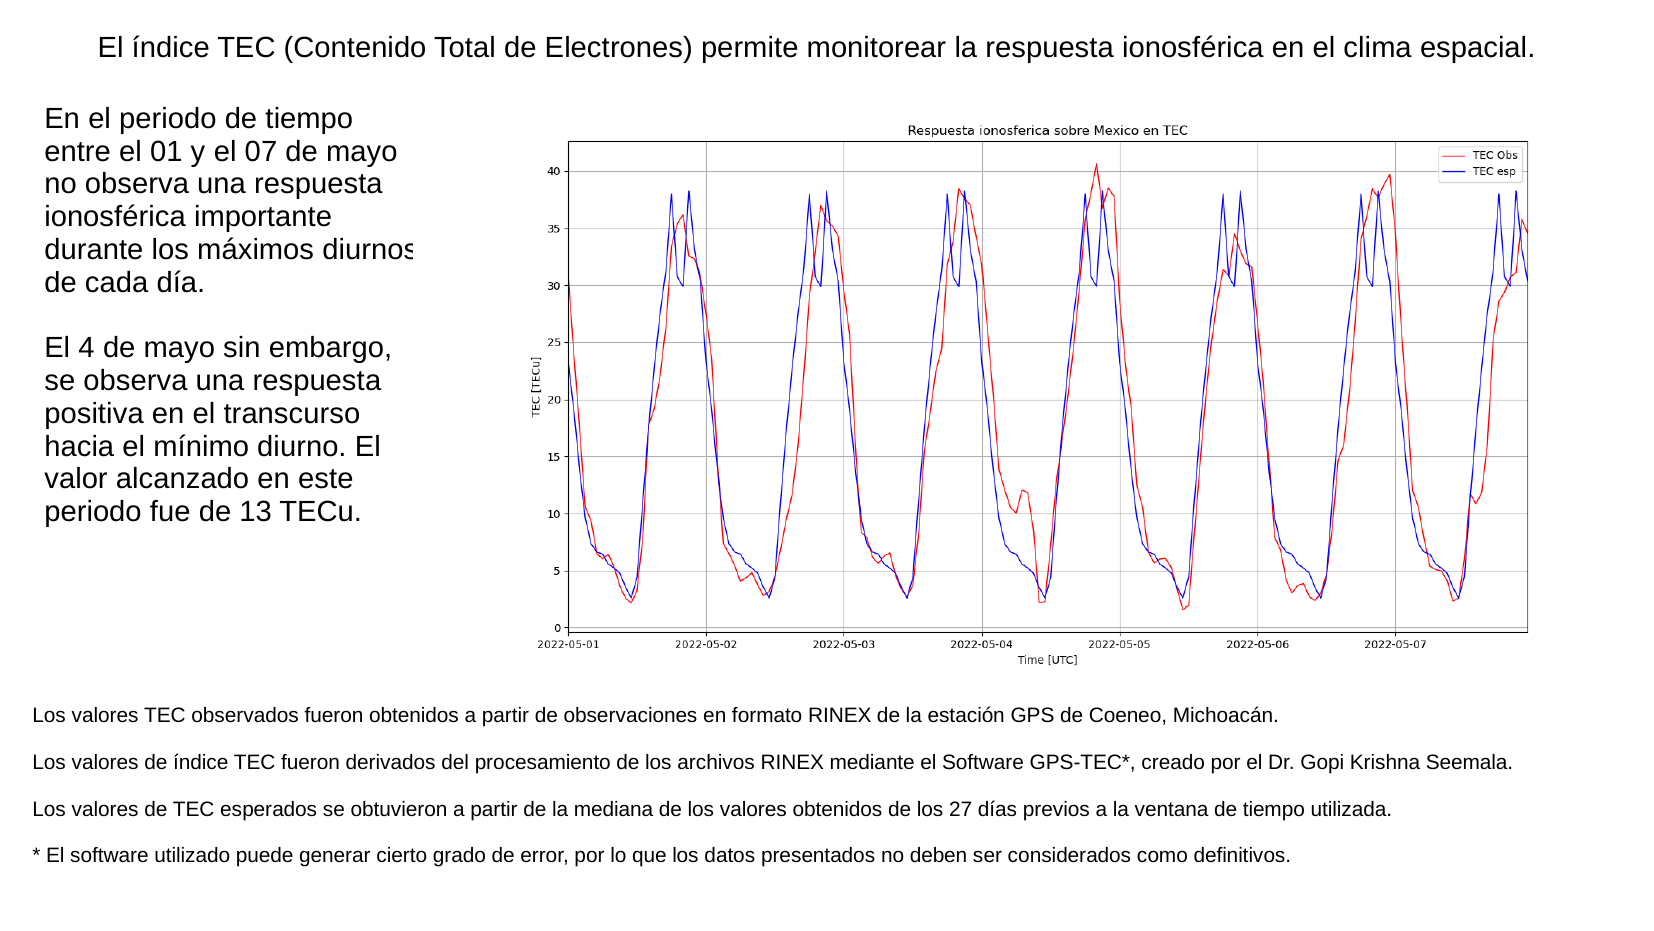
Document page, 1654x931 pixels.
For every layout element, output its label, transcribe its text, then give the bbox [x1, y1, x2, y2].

picture [413, 64, 1651, 702]
text_box El índice TEC (Contenido Total de Electrones) permite monitorear la respuesta ionosférica en el clima espacial. [82, 23, 1654, 170]
text_box Los valores TEC observados fueron obtenidos a partir de observaciones en formato RINEX de la estación GPS de Coeneo, Michoacán. Los valores de índice TEC fueron derivados del procesamiento de los archivos RINEX mediante el Software GPS-TEC*, creado por el Dr. Gopi Krishna Seemala. Los valores de TEC esperados se obtuvieron a partir de la mediana de los valores obtenidos de los 27 días previos a la ventana de tiempo utilizada. * El software utilizado puede generar cierto grado de error, por lo que los datos presentados no deben ser considerados como definitivos. [17, 696, 1630, 931]
text_box En el periodo de tiempo entre el 01 y el 07 de mayo no observa una respuesta ionosférica importante durante los máximos diurnos de cada día. El 4 de mayo sin embargo, se observa una respuesta positiva en el transcurso hacia el mínimo diurno. El valor alcanzado en este periodo fue de 13 TECu. [29, 94, 413, 696]
